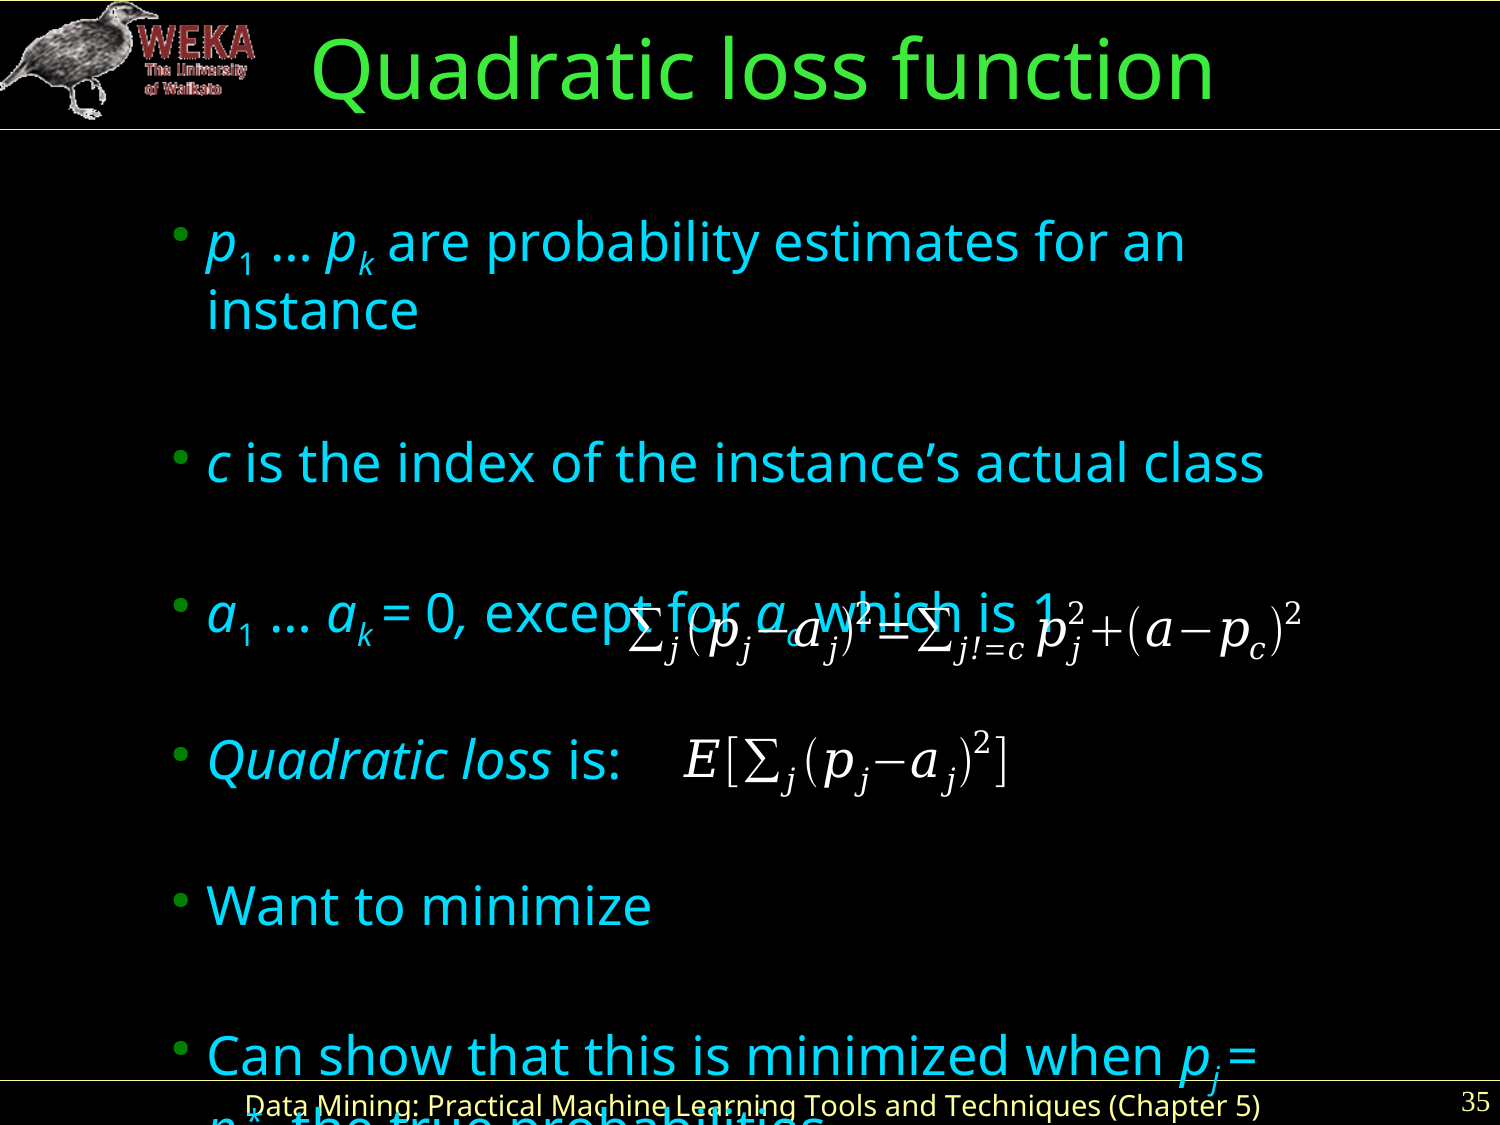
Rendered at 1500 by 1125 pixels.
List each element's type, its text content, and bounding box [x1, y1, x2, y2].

chart [620, 595, 1309, 668]
text_box p1 … pk are probability estimates for an instance c is the index of the instance’s actual class a1 … ak = 0, except for ac which is 1 Quadratic loss is: Want to minimize Can show that this is minimized when pj = pj*, the true probabilities [120, 196, 1359, 968]
title Quadratic loss function [295, 0, 1500, 148]
chart [679, 725, 1014, 798]
picture [0, 1, 266, 129]
